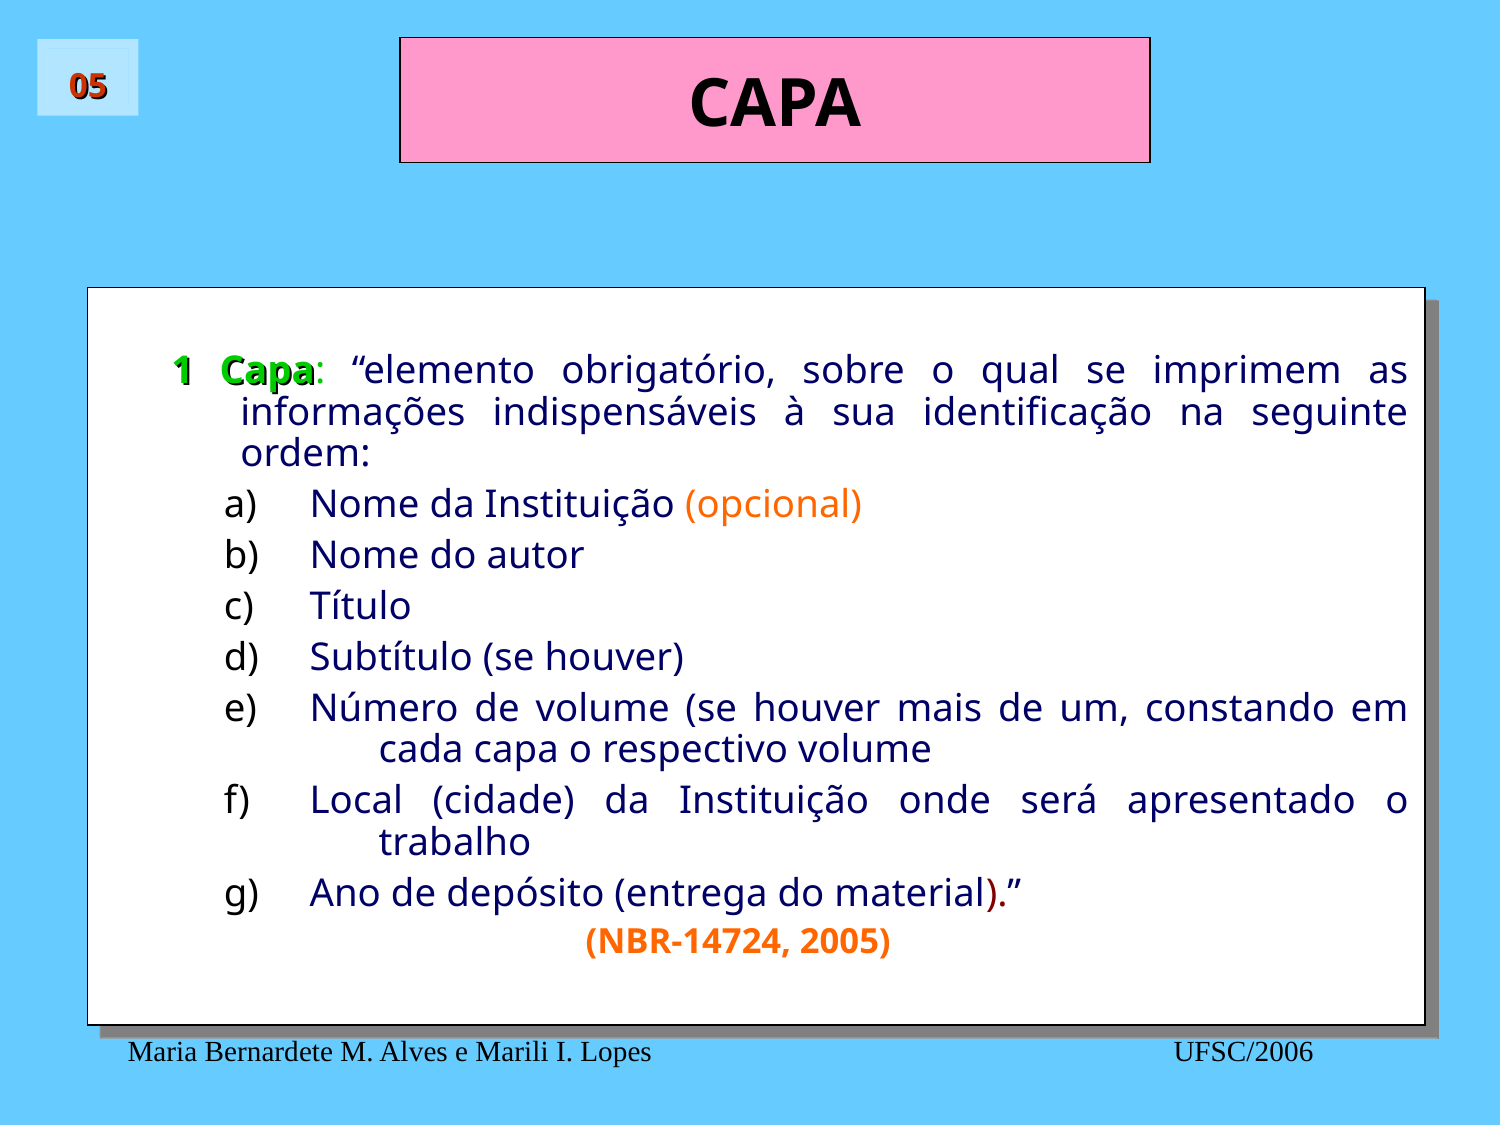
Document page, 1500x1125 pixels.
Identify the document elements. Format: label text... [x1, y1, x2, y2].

text_box UFSC/2006 [1062, 1039, 1426, 1101]
title CAPA [399, 37, 1150, 163]
list 1 Capa: “elemento obrigatório, sobre o qual se imprimem as informações indispensáveis à sua identificação na seguinte ordem: Nome da Instituição (opcional) Nome do autor Título Subtítulo (se houver) Número de volume (se houver mais de um, constando em cada capa o respectivo volume Local (cidade) da Instituição onde será apresentado o trabalho Ano de depósito (entrega do material).” (NBR-14724, 2005) [87, 287, 1426, 1025]
text_box 05 [37, 39, 139, 116]
text_box Maria Bernardete M. Alves e Marili I. Lopes [112, 1039, 901, 1101]
